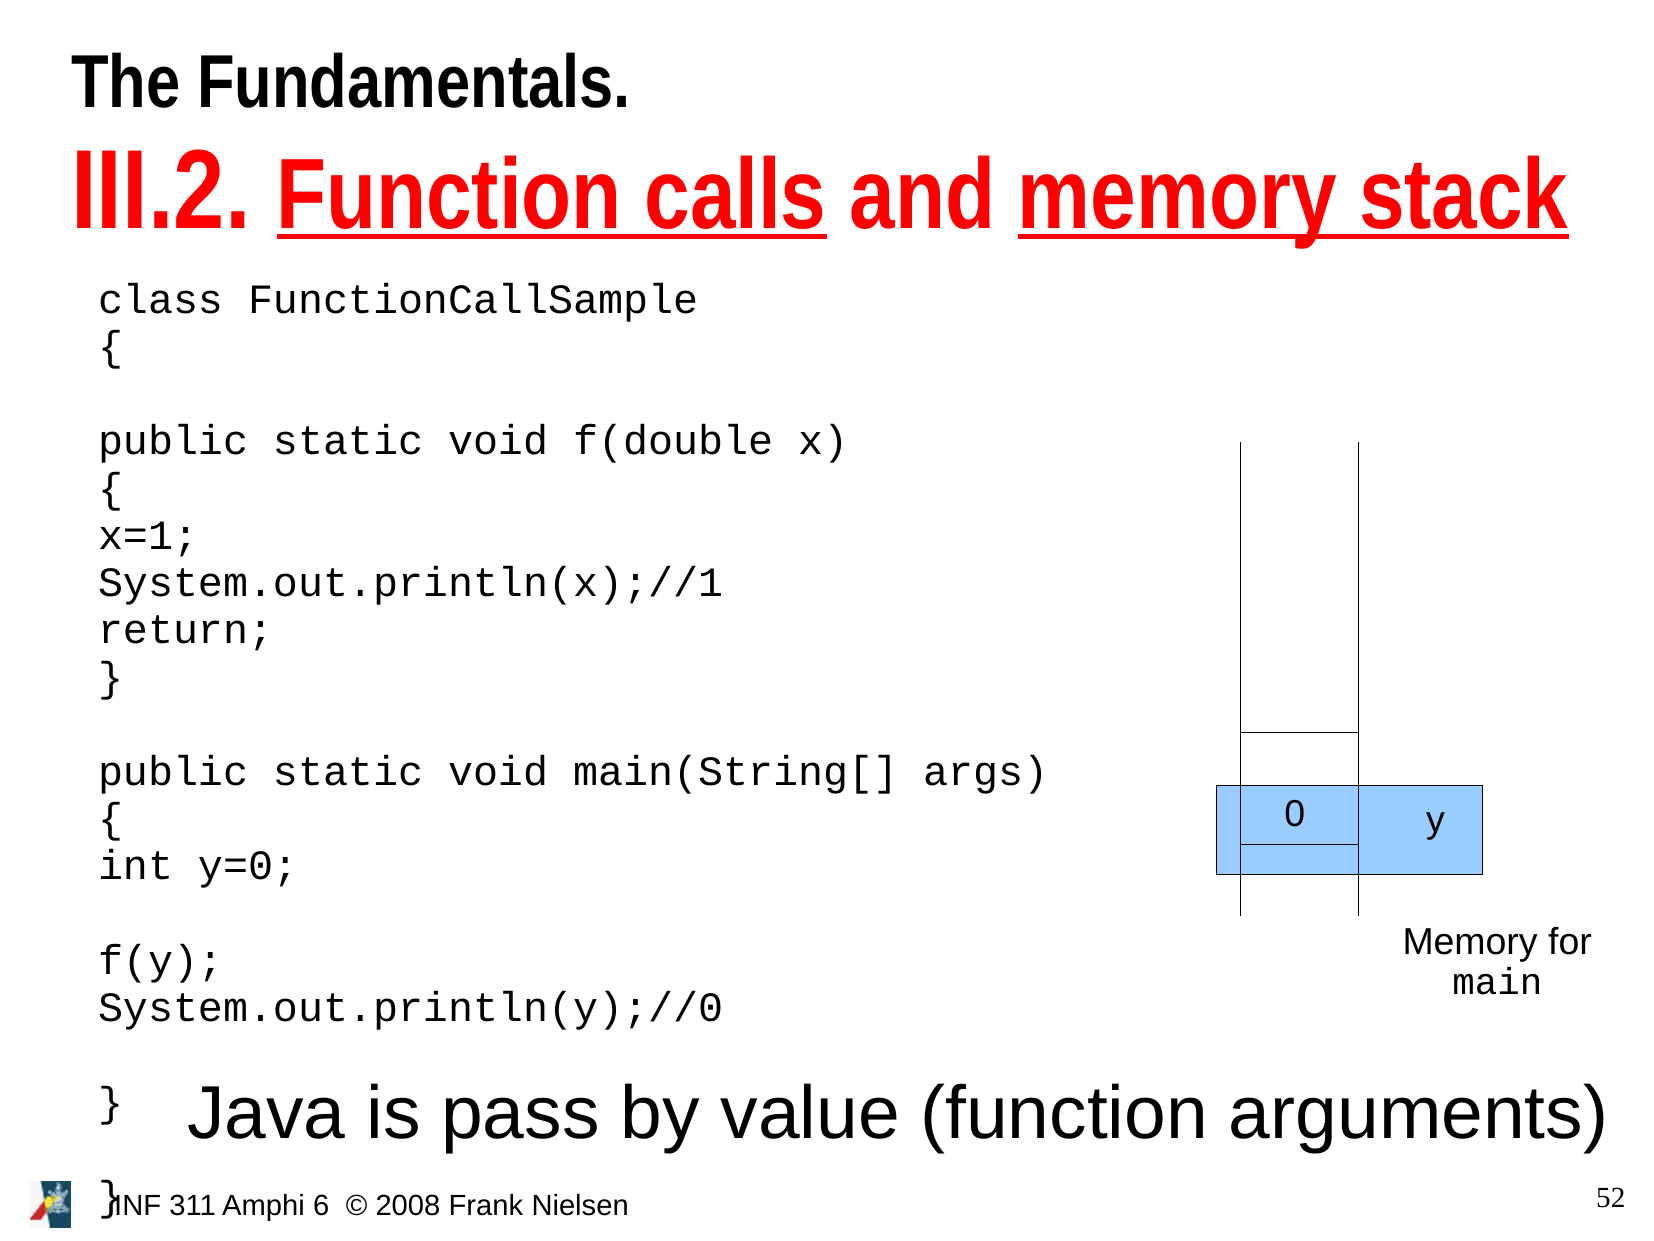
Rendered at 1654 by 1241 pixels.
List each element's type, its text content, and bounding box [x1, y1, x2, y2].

text_box class FunctionCallSample { public static void f(double x) { x=1; System.out.println(x);//1 return; } public static void main(String[] args) { int y=0; f(y); System.out.println(y);//0 } } [83, 271, 1063, 1182]
text_box y [1411, 791, 1460, 849]
picture [29, 1181, 71, 1228]
text_box [1241, 845, 1358, 875]
text_box Memory for main [1387, 913, 1607, 1011]
text_box The Fundamentals. III.2. Function calls and memory stack [56, 29, 1584, 259]
text_box [1359, 785, 1483, 875]
text_box 0 [1269, 785, 1321, 843]
text_box [1241, 786, 1358, 844]
text_box Java is pass by value (function arguments) [172, 1062, 1625, 1162]
text_box [244, 275, 275, 347]
text_box [1216, 785, 1240, 875]
